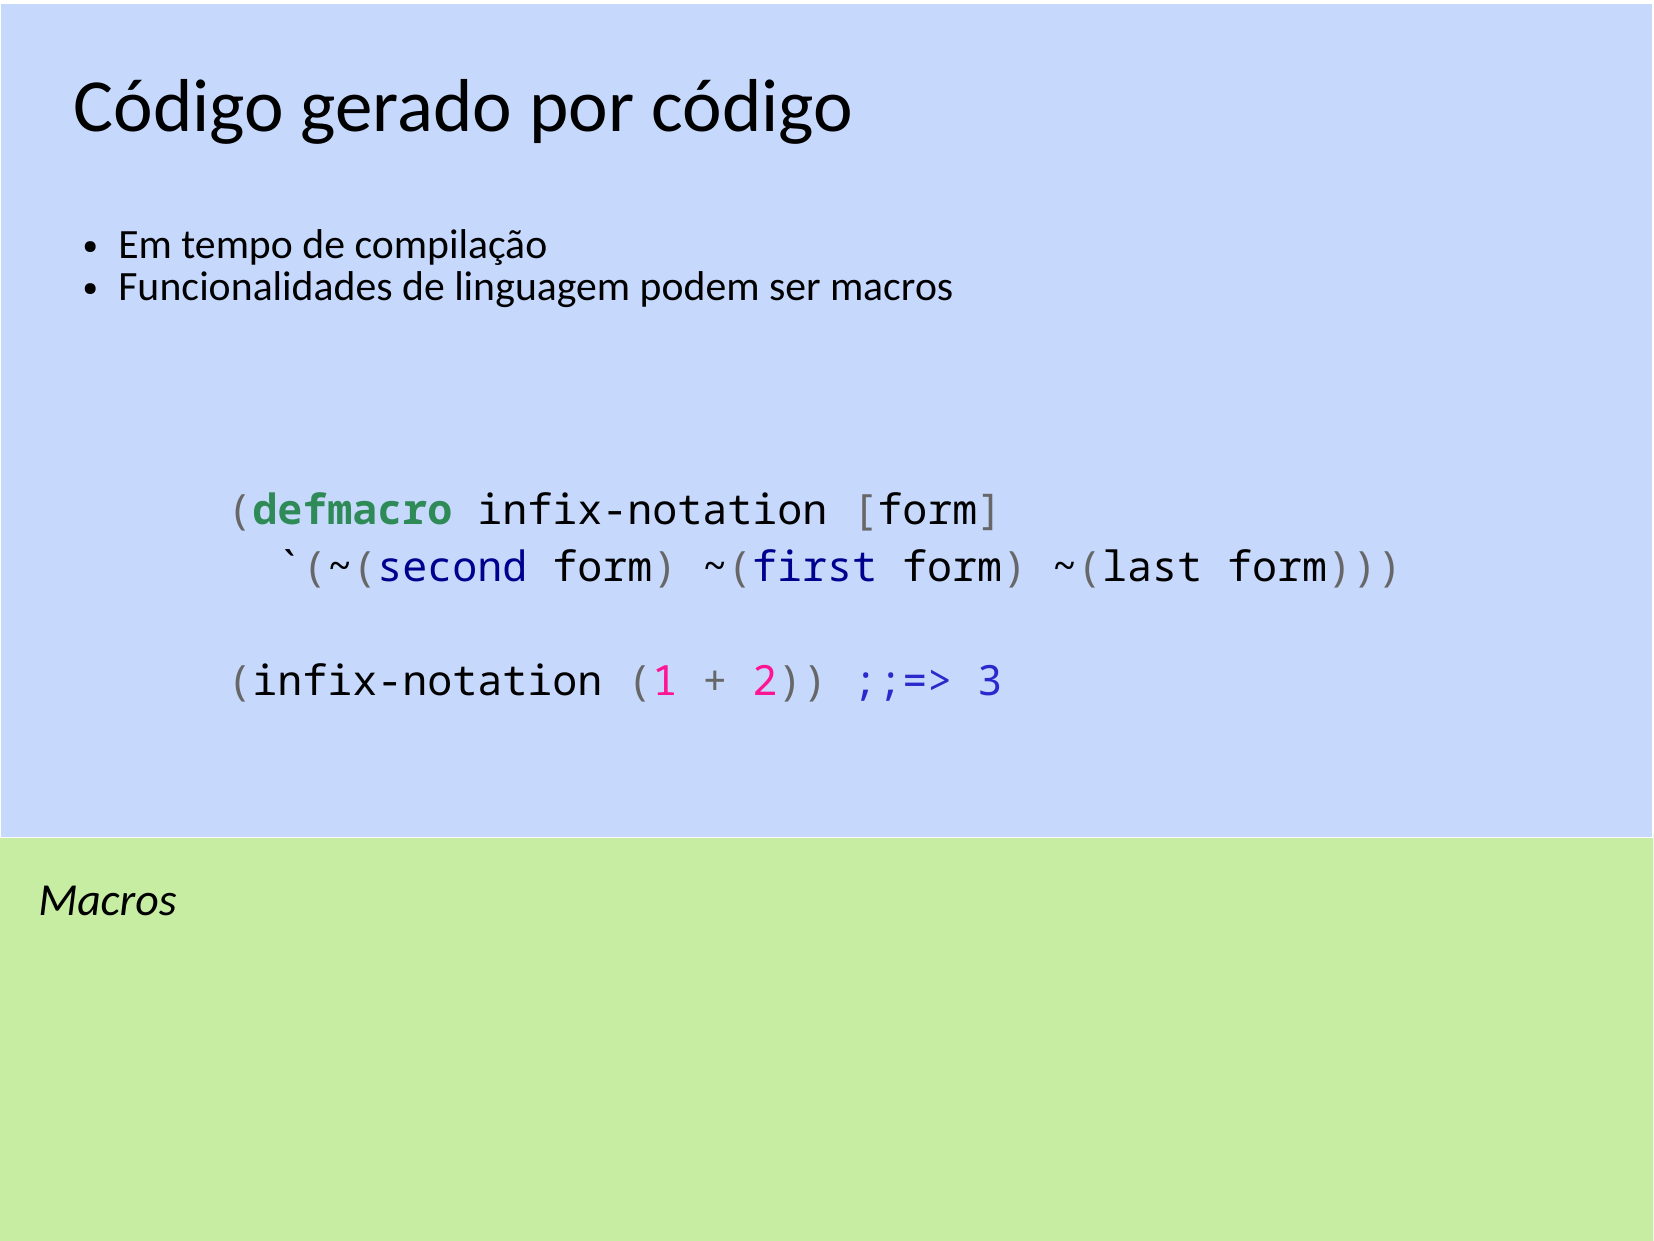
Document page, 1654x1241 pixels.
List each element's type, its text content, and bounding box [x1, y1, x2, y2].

text_box Código gerado por código [59, 67, 1619, 158]
text_box Em tempo de compilação Funcionalidades de linguagem podem ser macros [68, 220, 969, 319]
text_box Macros [23, 874, 357, 935]
text_box (defmacro infix-notation [form] `(~(second form) ~(first form) ~(last form))) (infix-notation (1 + 2)) ;;=> 3 [212, 472, 1418, 709]
